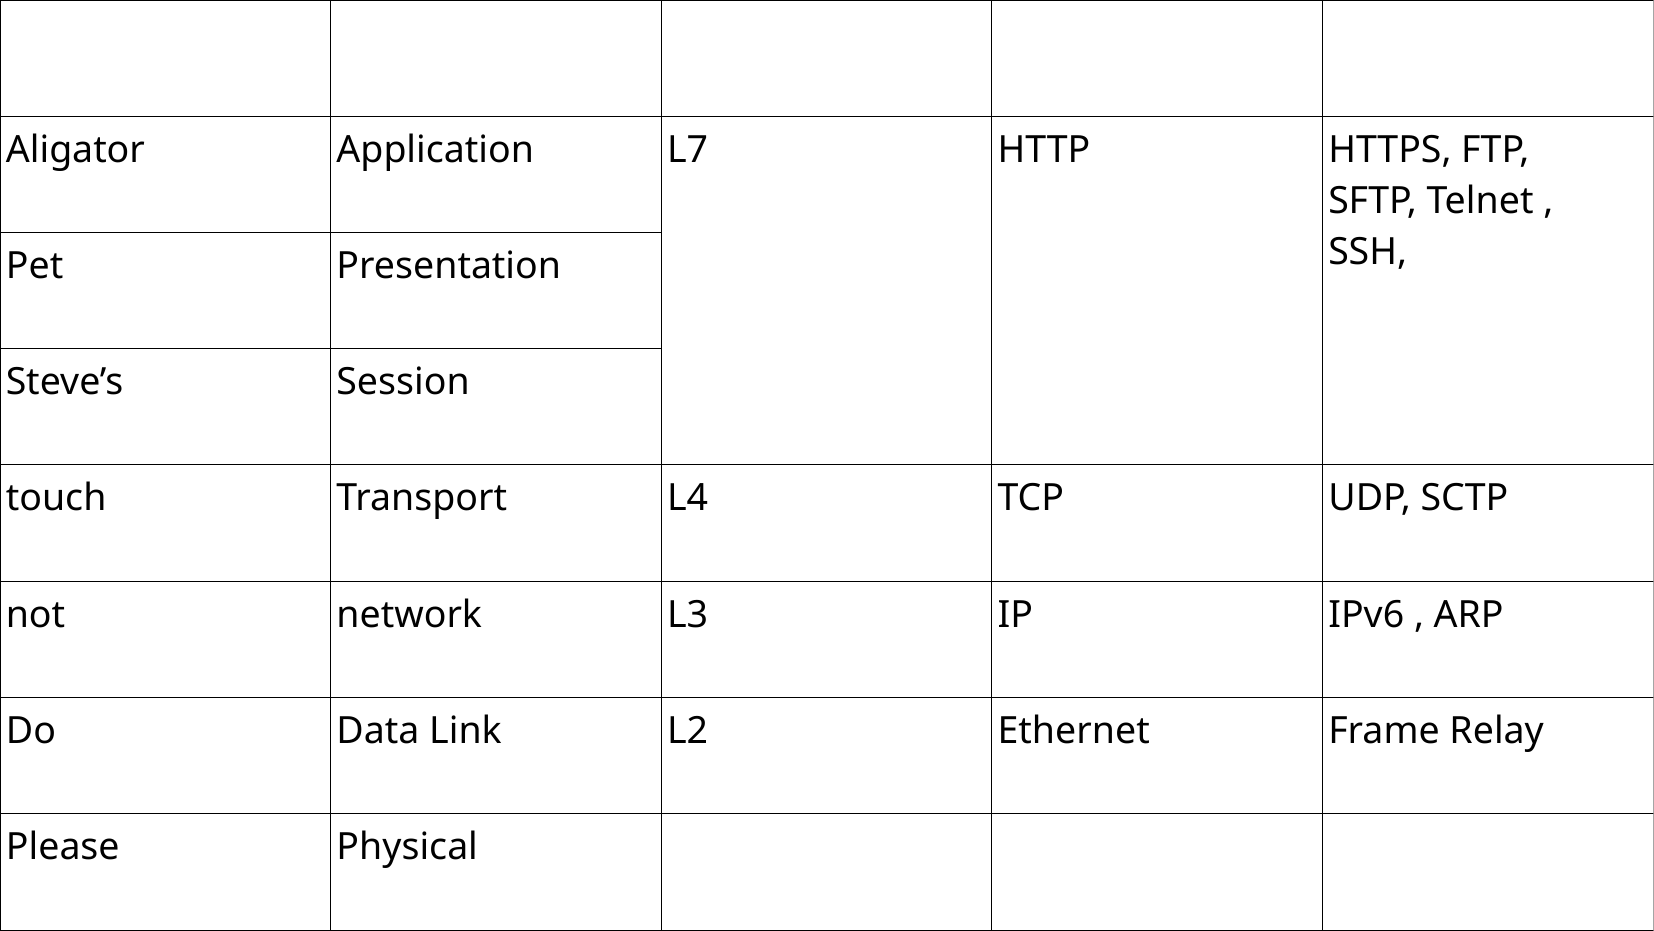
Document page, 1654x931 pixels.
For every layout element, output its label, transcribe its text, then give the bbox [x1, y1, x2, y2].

table_cell [662, 814, 991, 930]
table_cell L3 [662, 582, 991, 697]
table_cell Application [331, 117, 661, 232]
table_cell [992, 814, 1322, 930]
table_cell Transport [331, 465, 661, 581]
table_cell Session [331, 349, 661, 464]
table_cell HTTP [992, 117, 1322, 464]
table_cell Do [1, 698, 330, 813]
table_cell Ethernet [992, 698, 1322, 813]
table_header [662, 1, 991, 116]
table_cell Steve’s [1, 349, 330, 464]
table_cell IP [992, 582, 1322, 697]
table_cell Frame Relay [1323, 698, 1653, 813]
table_cell L2 [662, 698, 991, 813]
table_cell Aligator [1, 117, 330, 232]
table_cell Please [1, 814, 330, 930]
table_cell L4 [662, 465, 991, 581]
table_cell not [1, 582, 330, 697]
table_cell Data Link [331, 698, 661, 813]
table_cell Pet [1, 233, 330, 348]
table_header [1323, 1, 1653, 116]
table_header [992, 1, 1322, 116]
table_cell touch [1, 465, 330, 581]
table_cell Presentation [331, 233, 661, 348]
table_cell TCP [992, 465, 1322, 581]
table_cell UDP, SCTP [1323, 465, 1653, 581]
table_header [331, 1, 661, 116]
table_cell [1323, 814, 1653, 930]
table_header [1, 1, 330, 116]
table_cell IPv6 , ARP [1323, 582, 1653, 697]
table_cell L7 [662, 117, 991, 464]
table_cell HTTPS, FTP, SFTP, Telnet , SSH, [1323, 117, 1653, 464]
table_cell network [331, 582, 661, 697]
table_cell Physical [331, 814, 661, 930]
